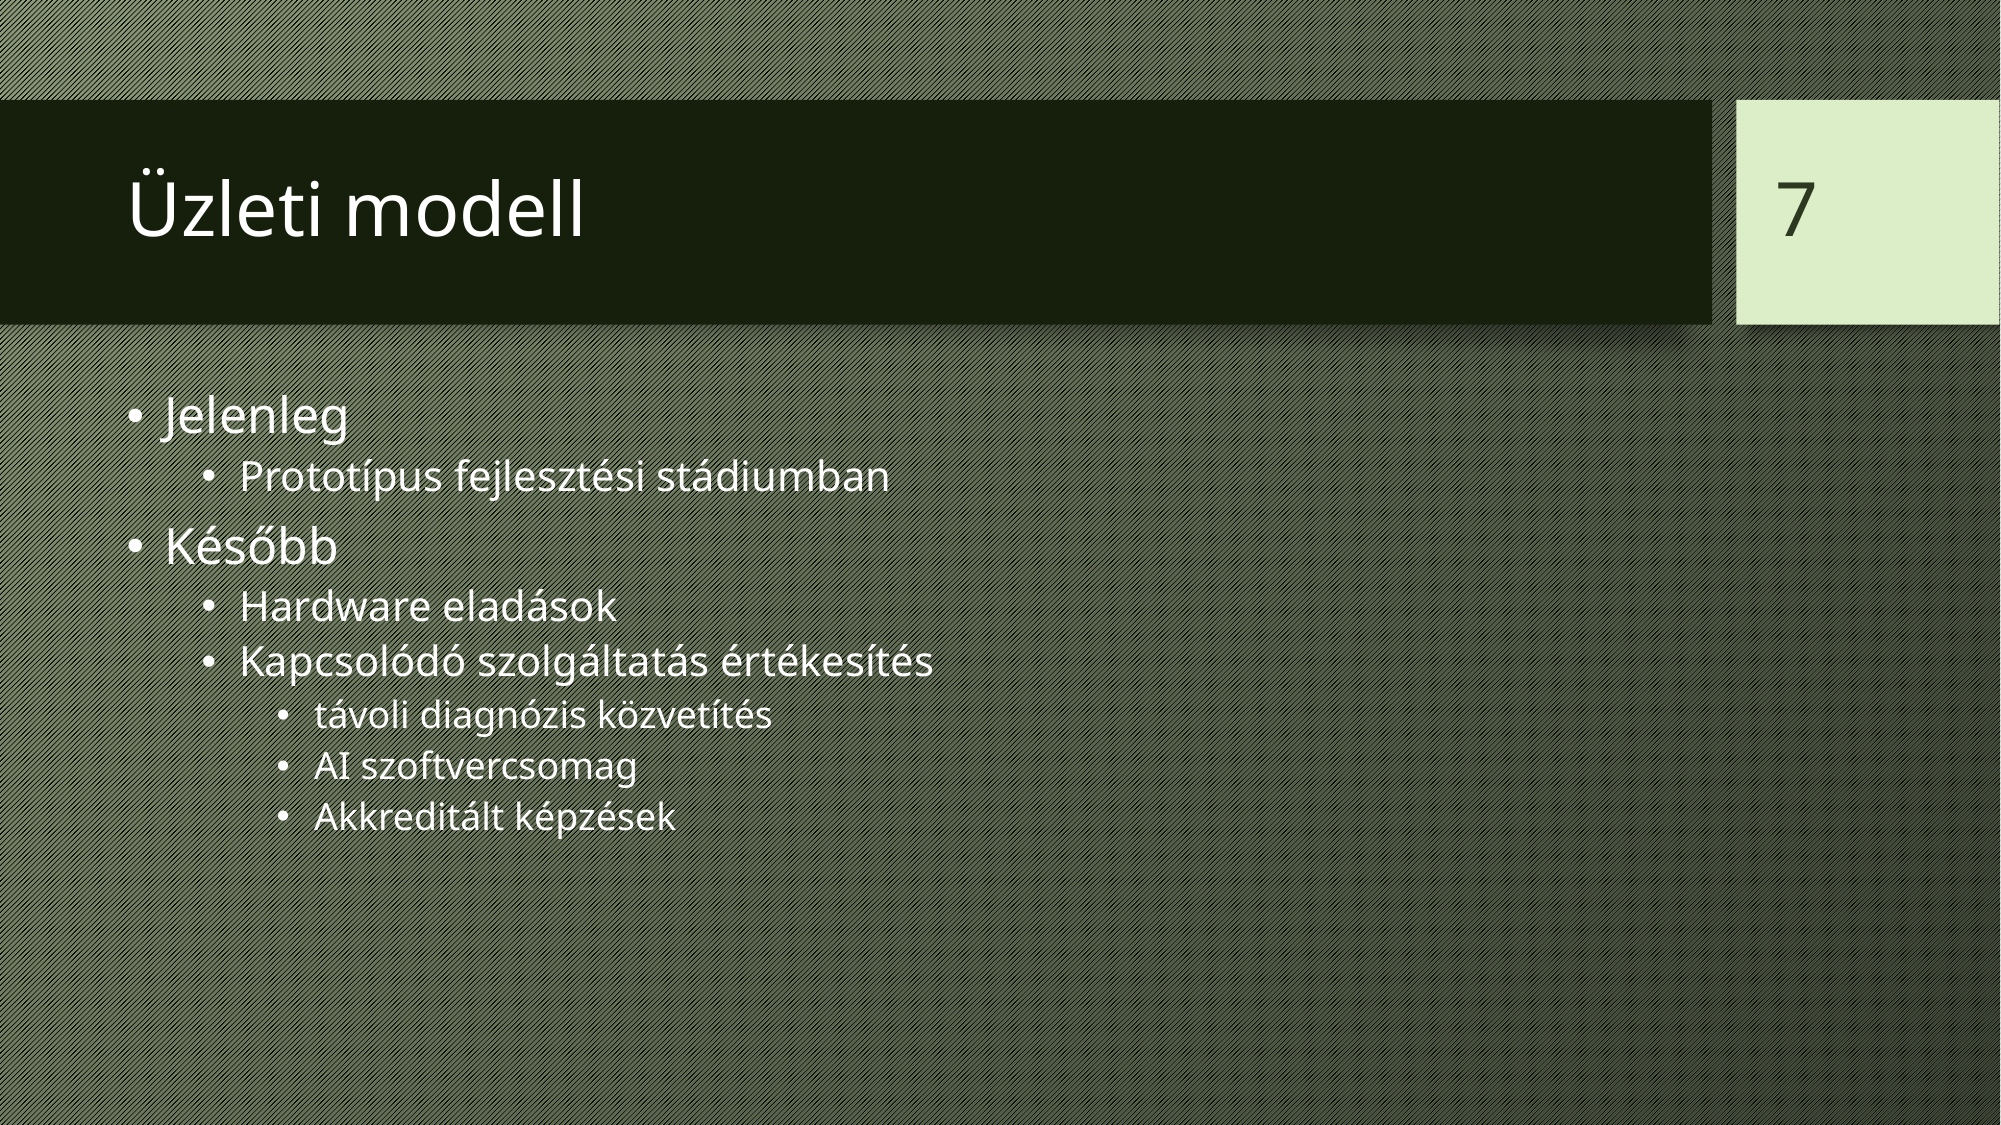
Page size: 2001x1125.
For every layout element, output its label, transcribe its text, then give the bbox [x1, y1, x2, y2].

picture [0, 0, 2001, 1125]
list Jelenleg Prototípus fejlesztési stádiumban Később Hardware eladások Kapcsolódó szolgáltatás értékesítés távoli diagnózis közvetítés AI szoftvercsomag Akkreditált képzések [111, 383, 1689, 974]
title Üzleti modell [111, 123, 1689, 301]
text_box <number> [1760, 123, 1950, 303]
